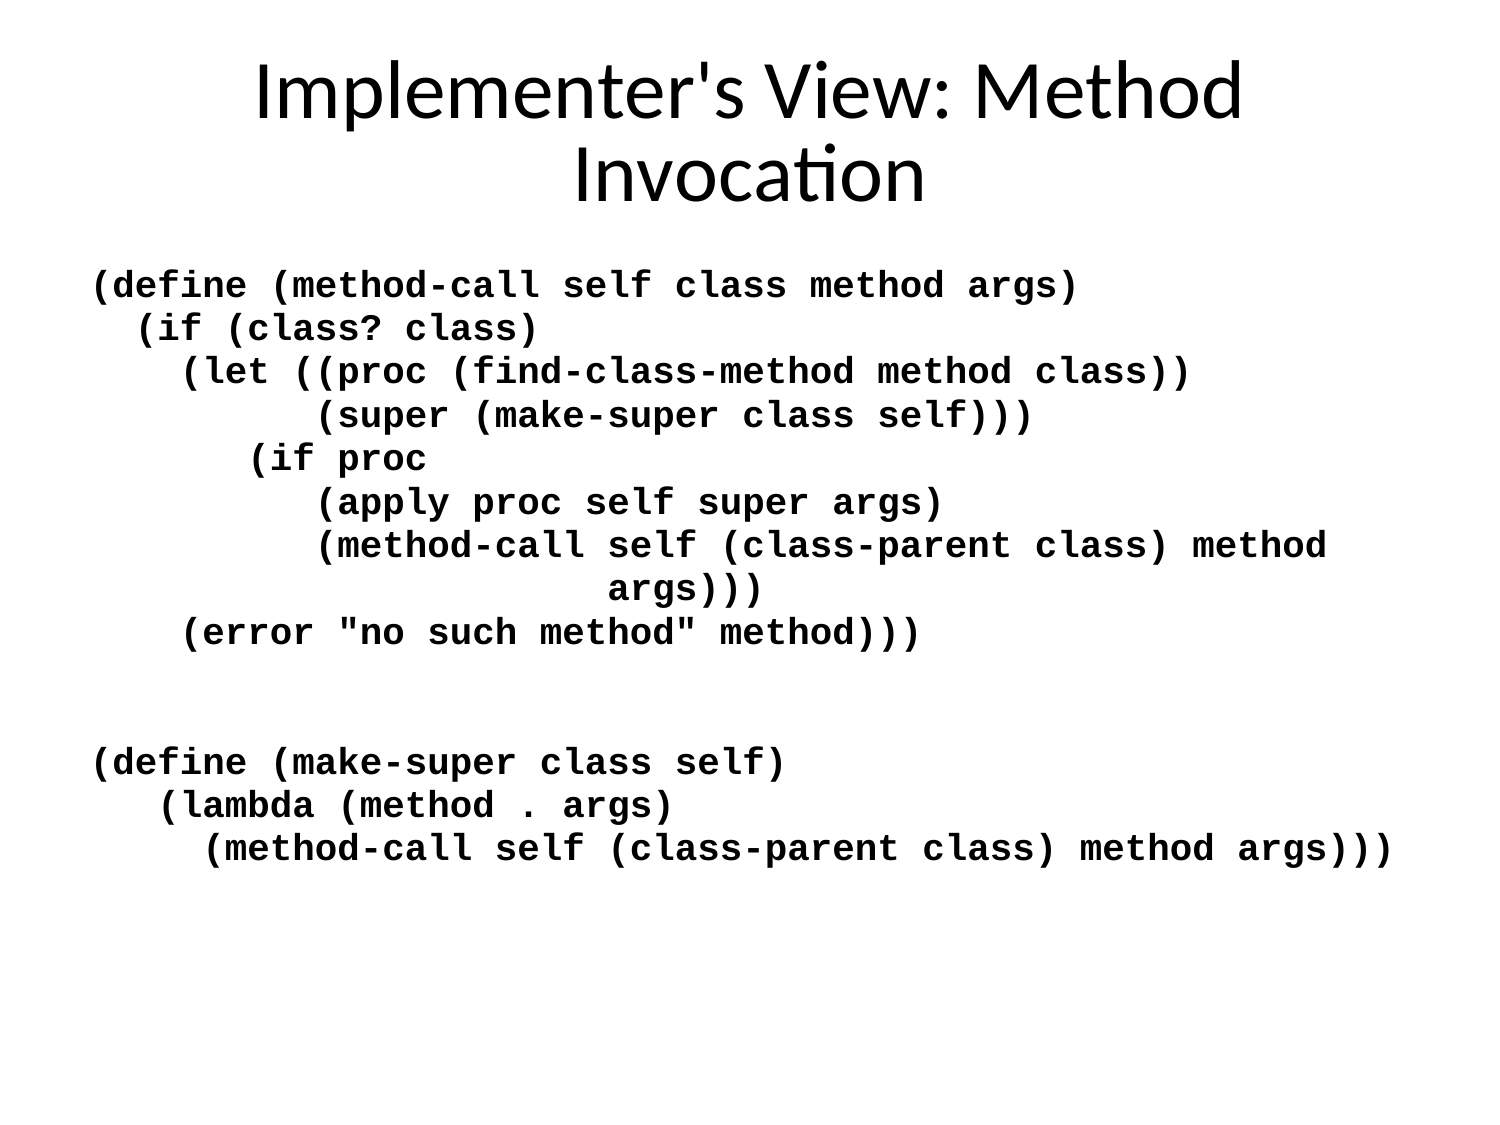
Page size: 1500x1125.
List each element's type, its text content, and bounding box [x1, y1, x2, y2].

list (define (method-call self class method args) (if (class? class) (let ((proc (find-class-method method class)) (super (make-super class self))) (if proc (apply proc self super args) (method-call self (class-parent class) method args))) (error "no such method" method))) (define (make-super class self) (lambda (method . args) (method-call self (class-parent class) method args))) [75, 262, 1426, 1006]
title Implementer's View: Method Invocation [75, 29, 1426, 249]
